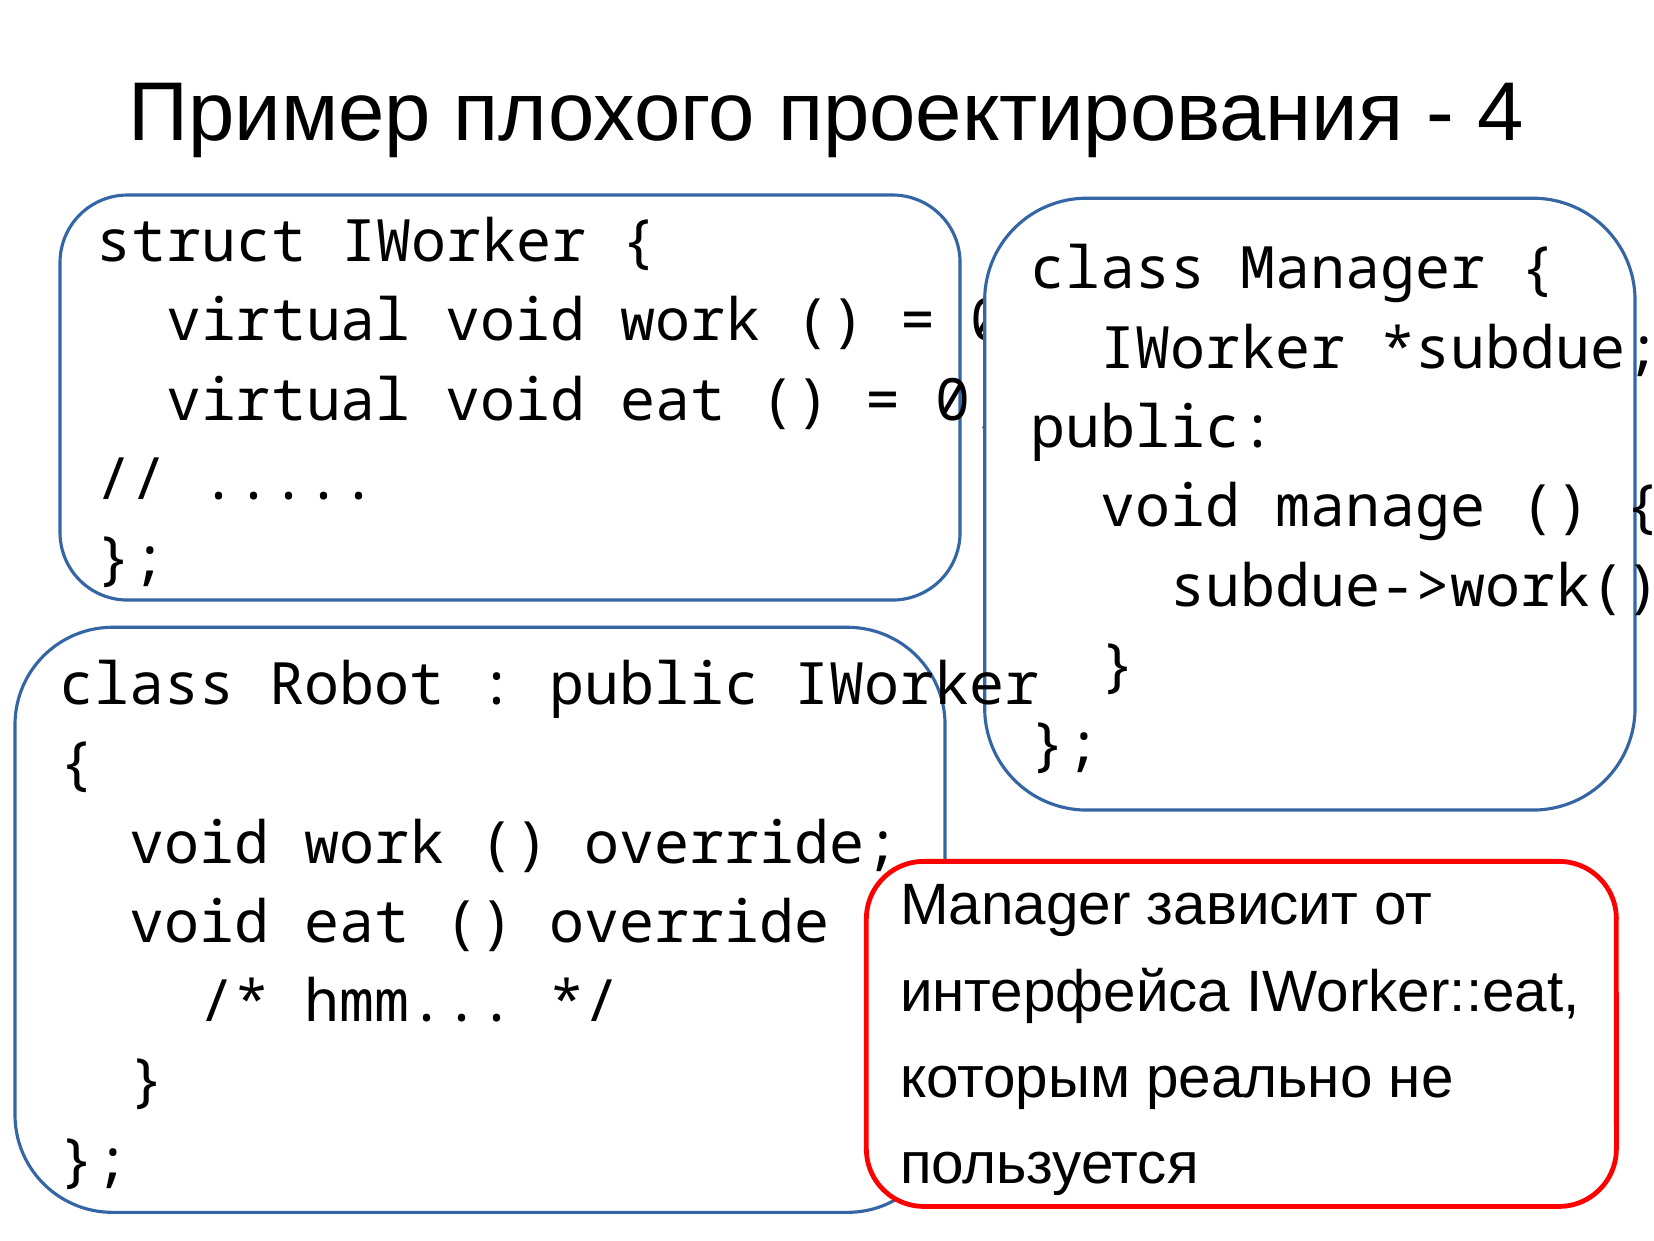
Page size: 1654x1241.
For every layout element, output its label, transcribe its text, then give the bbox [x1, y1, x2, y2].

text_box class Manager { IWorker *subdue; public: void manage () { subdue->work(); } }; [984, 198, 1636, 811]
text_box class Robot : public IWorker { void work () override; void eat () override { /* hmm... */ } }; [15, 627, 946, 1213]
title Пример плохого проектирования - 4 [82, 8, 1571, 216]
text_box Manager зависит от интерфейса IWorker::eat, которым реально не пользуется [866, 861, 1617, 1207]
text_box struct IWorker { virtual void work () = 0; virtual void eat () = 0; // ..... }; [60, 195, 961, 601]
